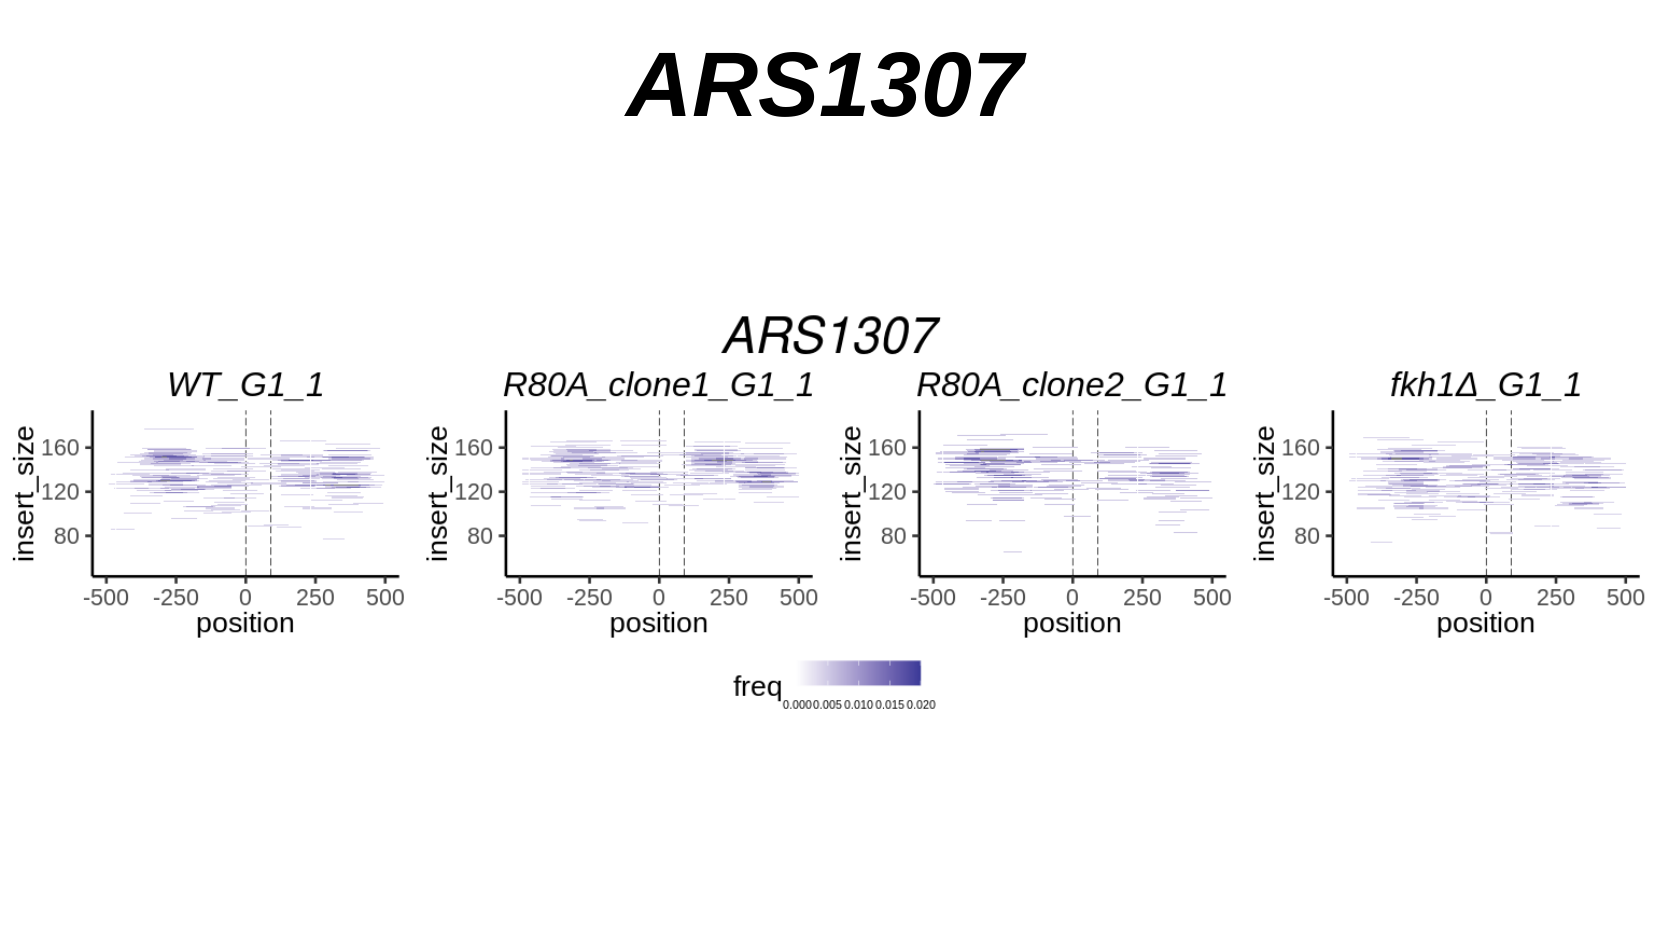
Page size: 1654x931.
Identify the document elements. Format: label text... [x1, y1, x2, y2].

title ARS1307 [0, 0, 1651, 188]
picture [0, 311, 1654, 725]
